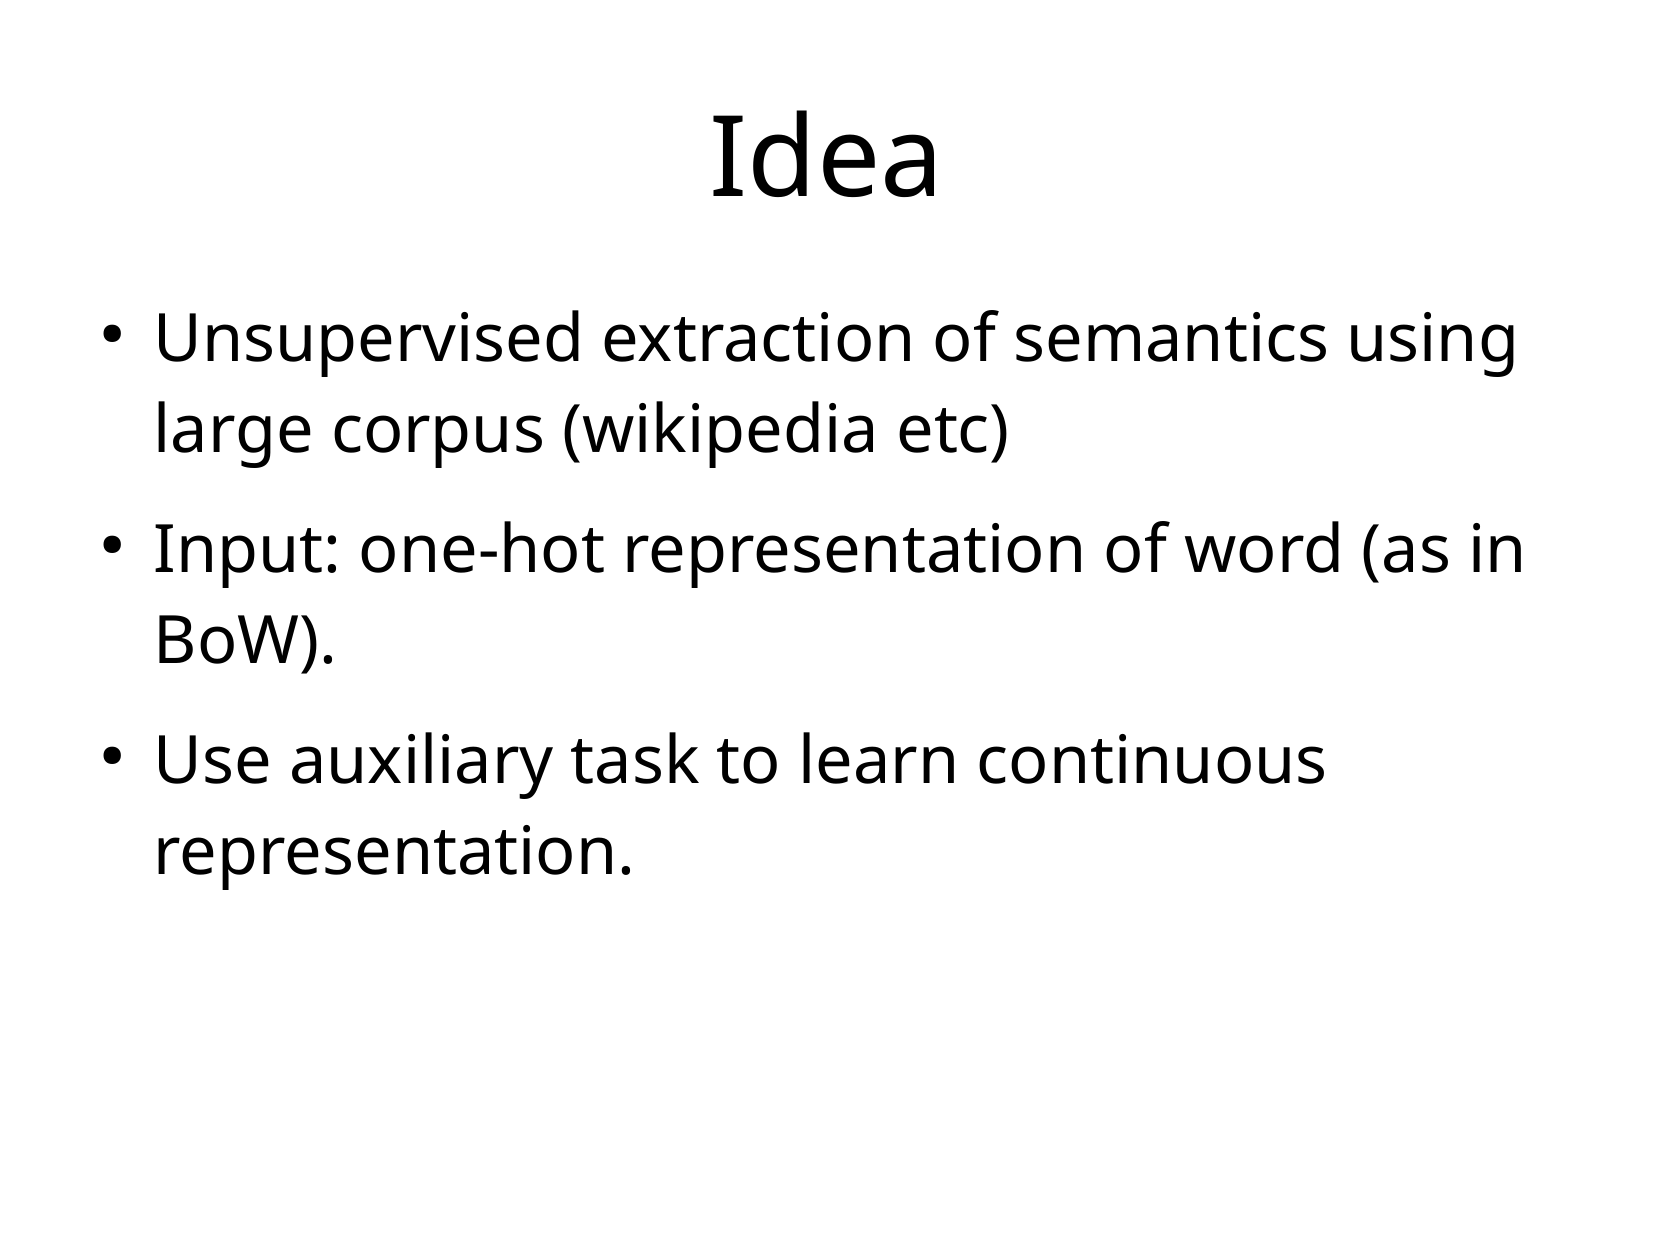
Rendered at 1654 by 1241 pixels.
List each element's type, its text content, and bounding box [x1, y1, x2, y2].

title Idea [82, 49, 1571, 257]
list Unsupervised extraction of semantics using large corpus (wikipedia etc) Input: one-hot representation of word (as in BoW). Use auxiliary task to learn continuous representation. [82, 290, 1571, 1010]
